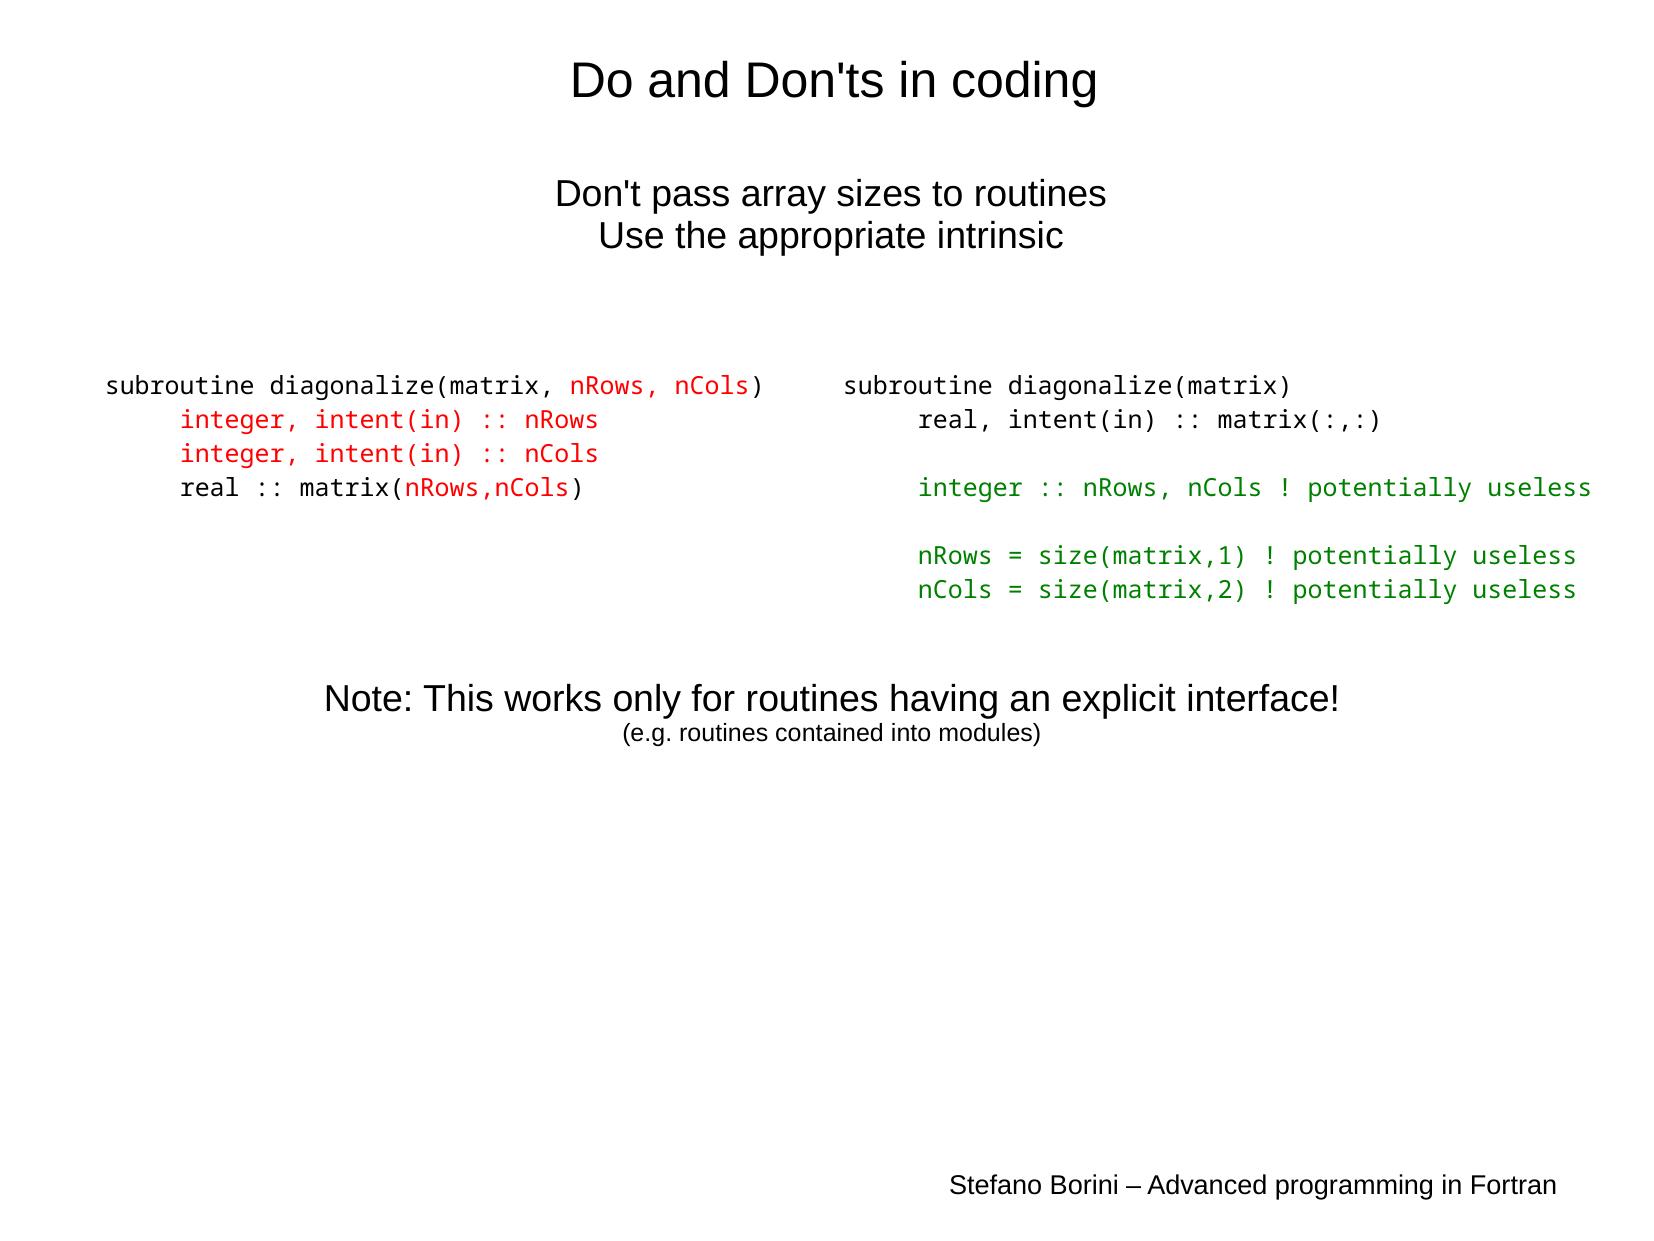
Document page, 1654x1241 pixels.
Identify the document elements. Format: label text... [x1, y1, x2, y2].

text_box subroutine diagonalize(matrix, nRows, nCols) integer, intent(in) :: nRows integer, intent(in) :: nCols real :: matrix(nRows,nCols) [90, 360, 780, 532]
text_box Note: This works only for routines having an explicit interface! (e.g. routines contained into modules) [309, 669, 1358, 755]
text_box subroutine diagonalize(matrix) real, intent(in) :: matrix(:,:) integer :: nRows, nCols ! potentially useless nRows = size(matrix,1) ! potentially useless nCols = size(matrix,2) ! potentially useless [828, 360, 1608, 594]
text_box Don't pass array sizes to routines Use the appropriate intrinsic [540, 165, 1123, 265]
text_box Do and Don'ts in coding [555, 44, 1171, 116]
